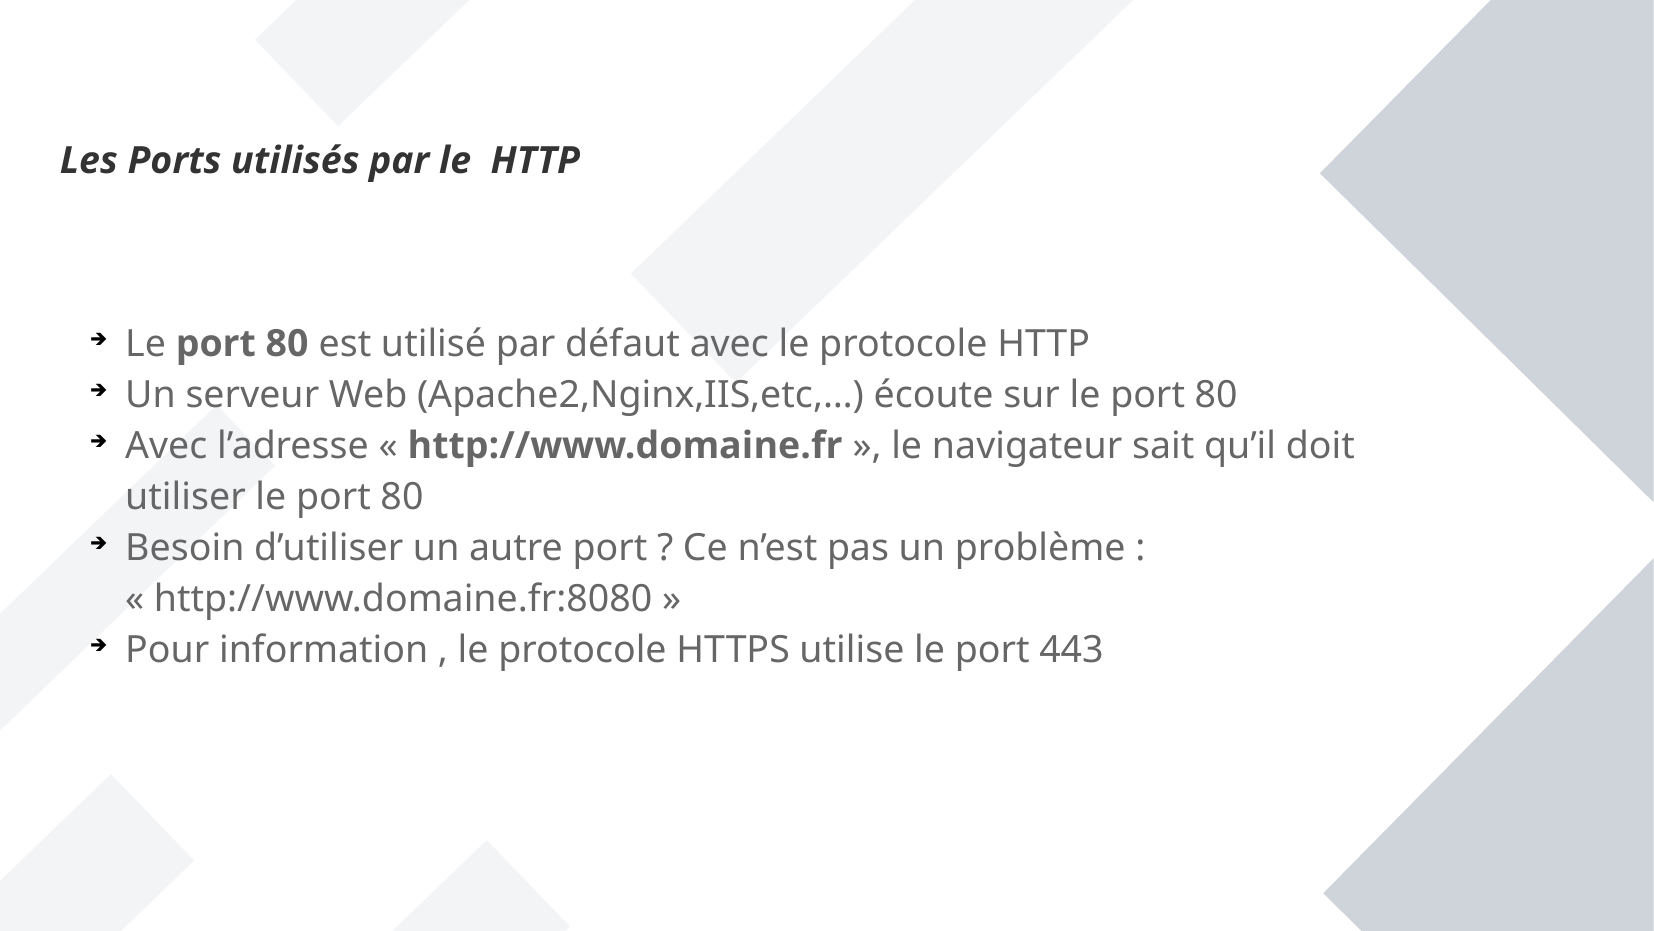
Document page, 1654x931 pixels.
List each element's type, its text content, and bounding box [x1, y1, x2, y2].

text_box Les Ports utilisés par le HTTP [45, 60, 886, 258]
text_box Le port 80 est utilisé par défaut avec le protocole HTTP Un serveur Web (Apache2,Nginx,IIS,etc,…) écoute sur le port 80 Avec l’adresse « http://www.domaine.fr », le navigateur sait qu’il doit utiliser le port 80 Besoin d’utiliser un autre port ? Ce n’est pas un problème : « http://www.domaine.fr:8080 » Pour information , le protocole HTTPS utilise le port 443 [75, 309, 1388, 768]
